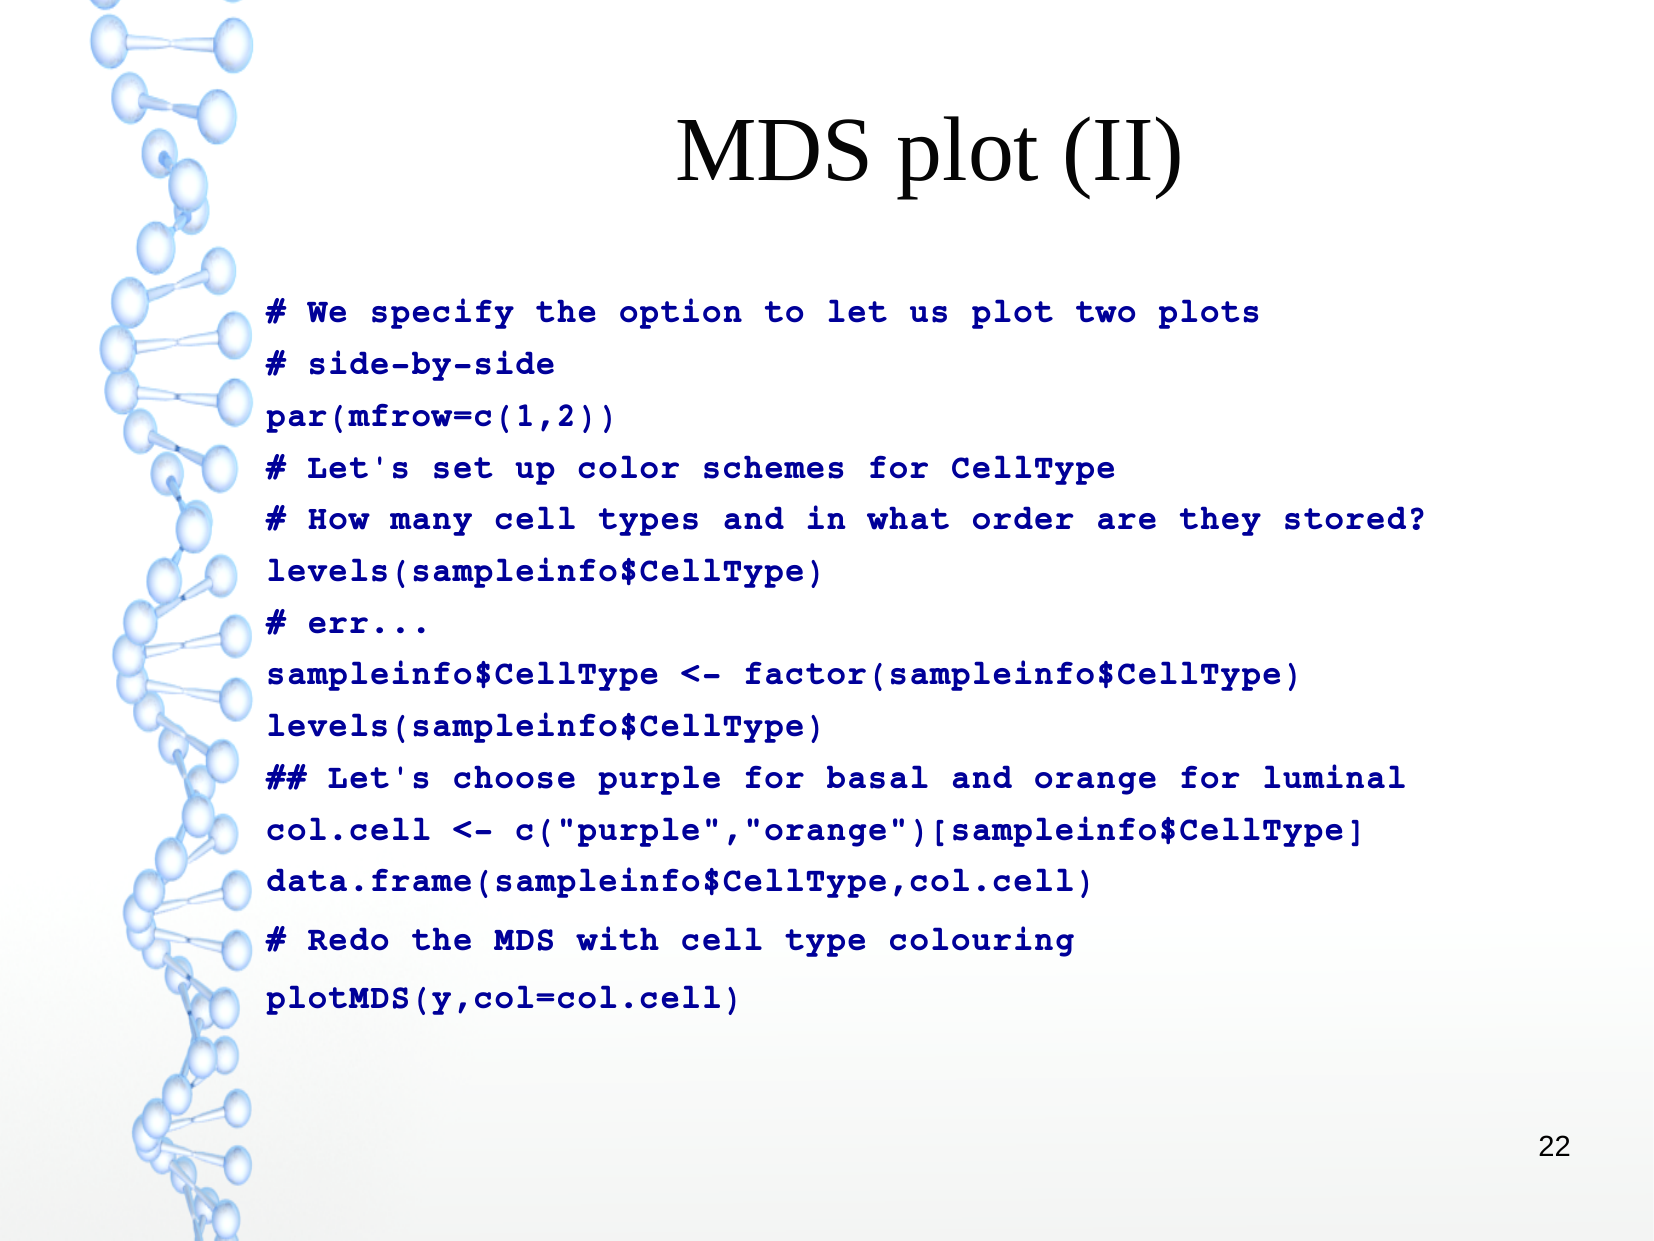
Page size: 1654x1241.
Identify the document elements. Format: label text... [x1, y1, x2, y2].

list # We specify the option to let us plot two plots # side-by-side par(mfrow=c(1,2)) # Let's set up color schemes for CellType # How many cell types and in what order are they stored? levels(sampleinfo$CellType) # err... sampleinfo$CellType <- factor(sampleinfo$CellType) levels(sampleinfo$CellType) ## Let's choose purple for basal and orange for luminal col.cell <- c("purple","orange")[sampleinfo$CellType] data.frame(sampleinfo$CellType,col.cell) # Redo the MDS with cell type colouring plotMDS(y,col=col.cell) [265, 299, 1595, 1019]
picture [0, 0, 1654, 1241]
title MDS plot (II) [265, 47, 1595, 252]
